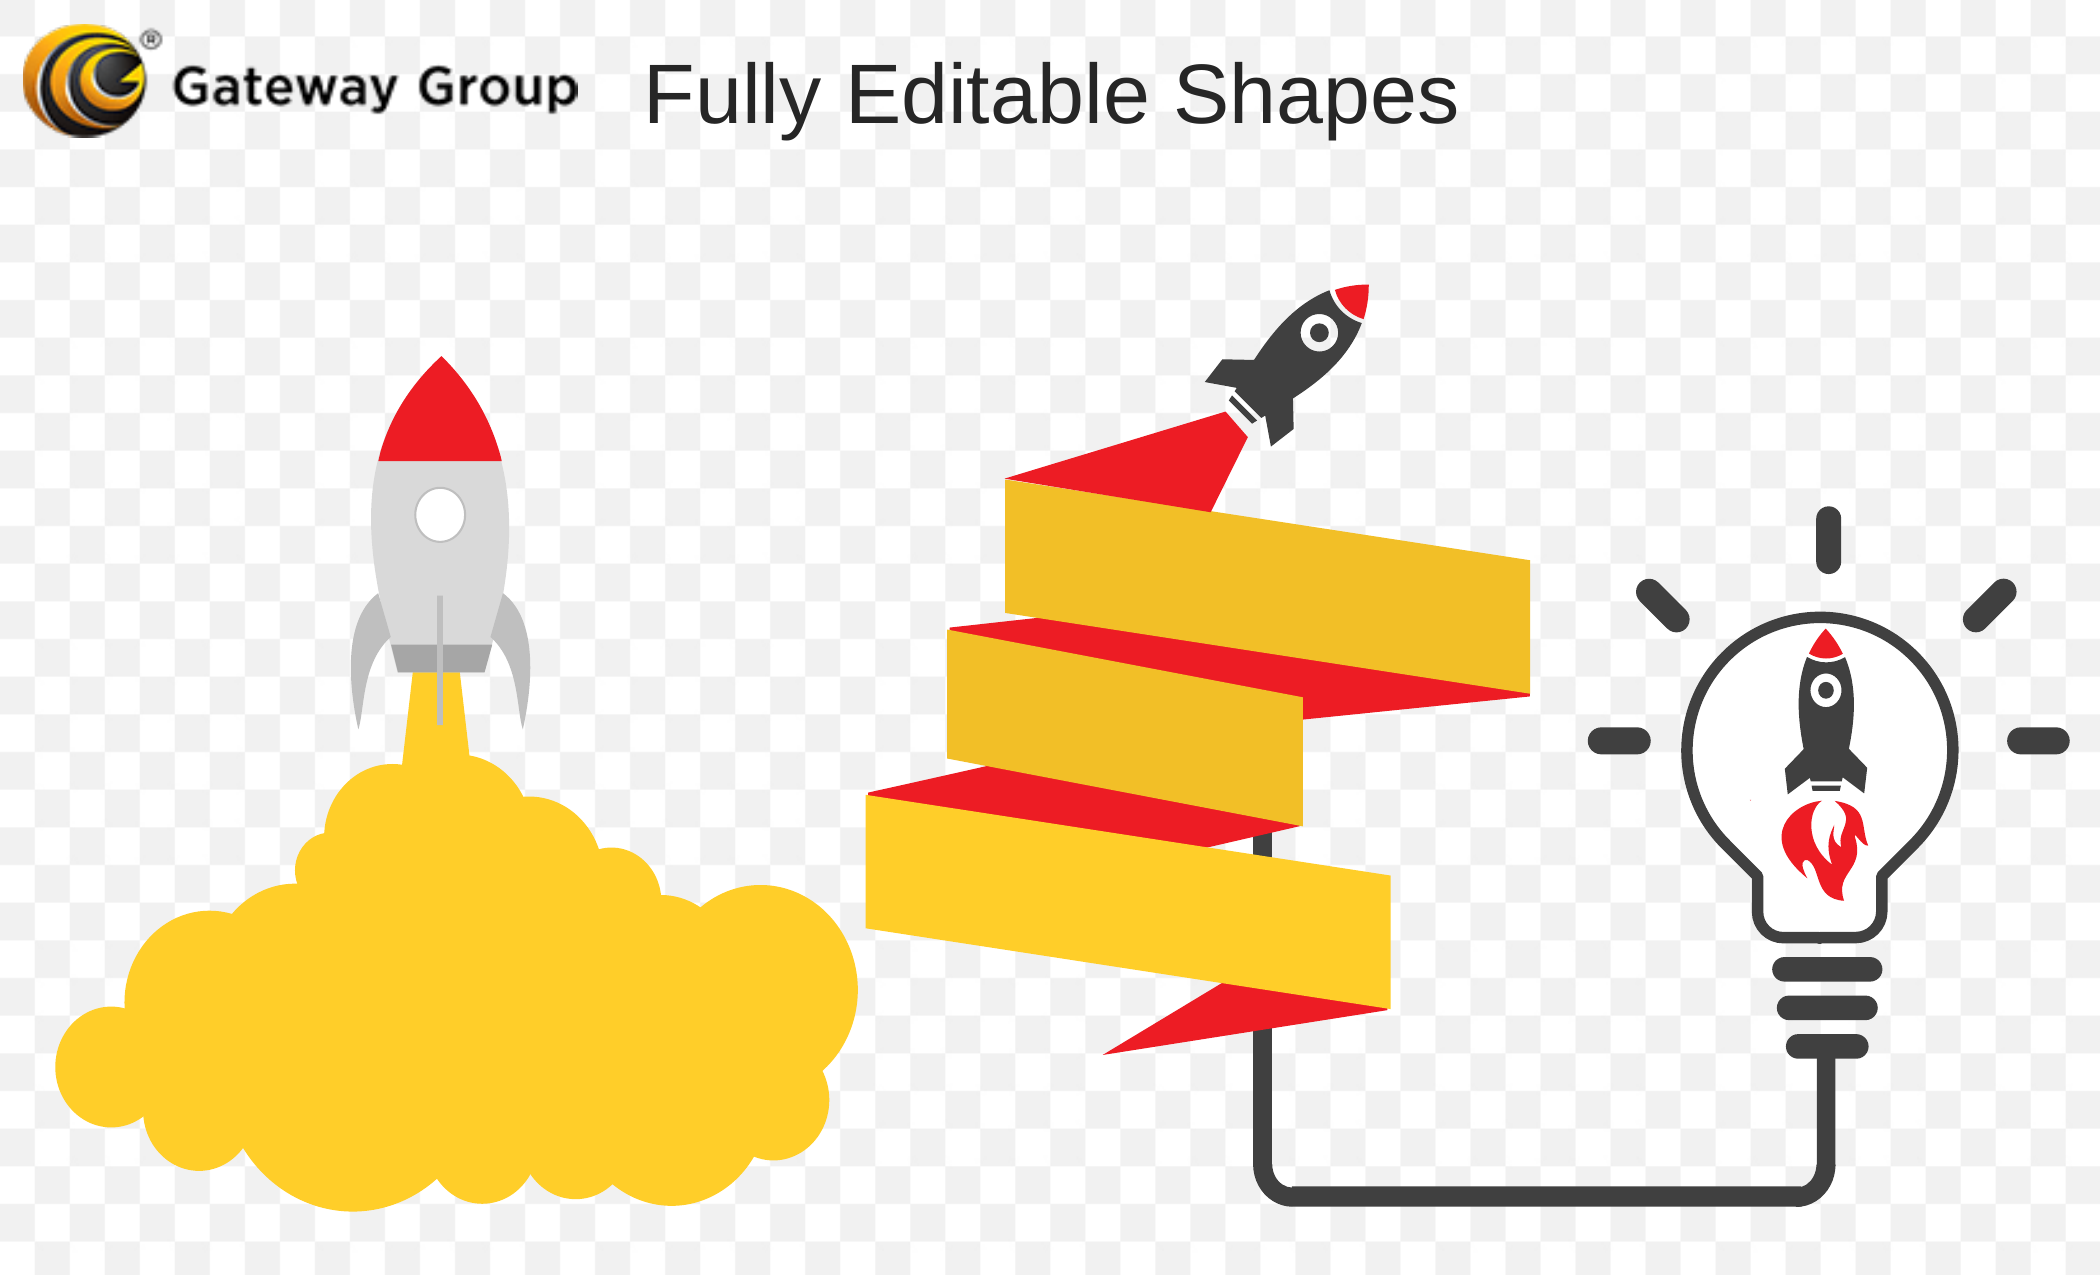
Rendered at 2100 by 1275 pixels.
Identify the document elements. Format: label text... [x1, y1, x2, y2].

text_box [1776, 995, 1878, 1021]
text_box [55, 356, 858, 1212]
text_box [2007, 727, 2070, 755]
picture [0, 0, 2100, 1275]
text_box [1228, 395, 1258, 424]
text_box [1587, 727, 1651, 755]
text_box [1962, 578, 2017, 633]
text_box [1816, 506, 1842, 575]
text_box [1772, 957, 1883, 982]
text_box [1204, 290, 1362, 447]
text_box Fully Editable Shapes [55, 22, 2049, 158]
text_box [1686, 617, 1953, 939]
text_box [865, 411, 1869, 1207]
text_box [1334, 284, 1369, 320]
text_box [1636, 578, 1690, 633]
